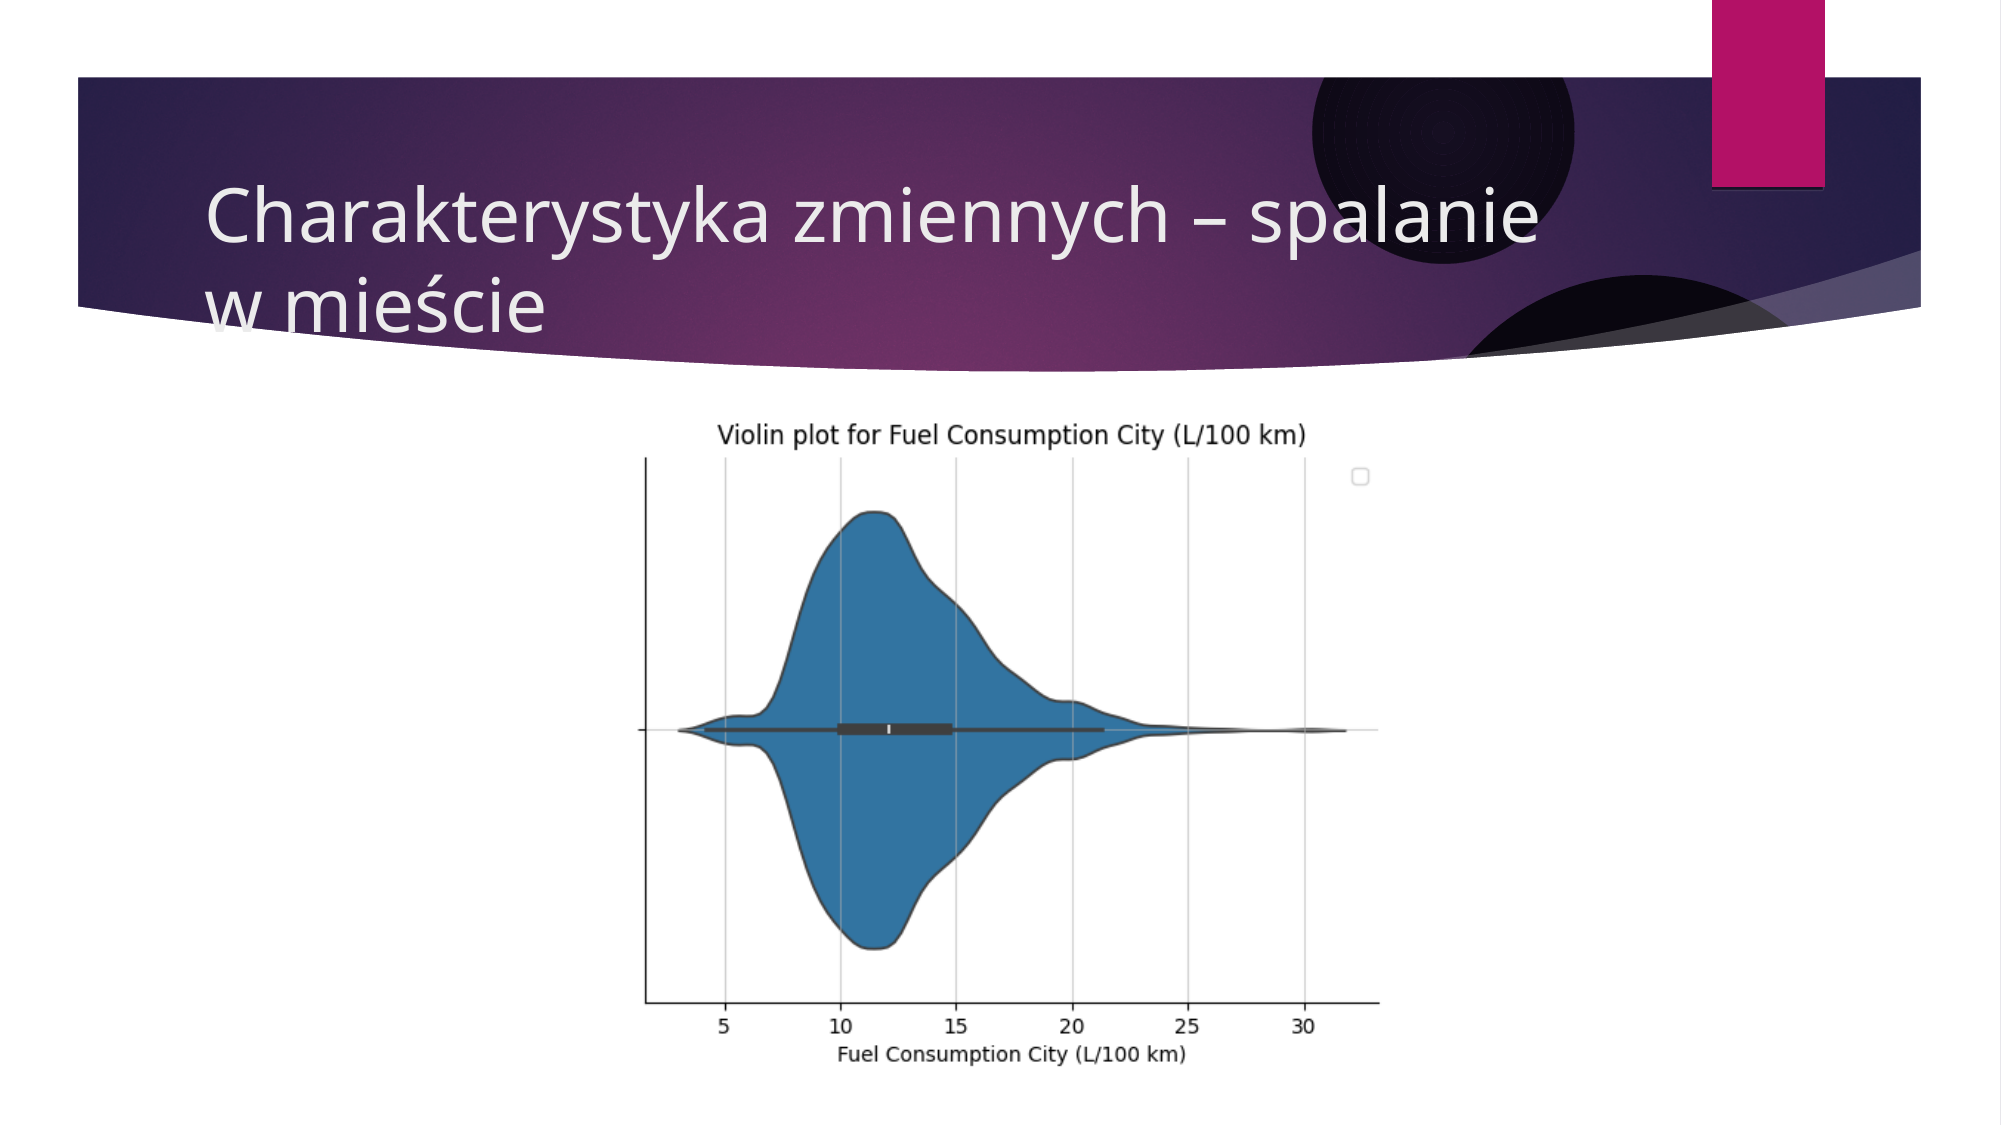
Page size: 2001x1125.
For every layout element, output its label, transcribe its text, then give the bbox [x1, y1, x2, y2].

title Charakterystyka zmiennych – spalanie w mieście [189, 159, 1627, 276]
picture [527, 372, 1473, 1081]
